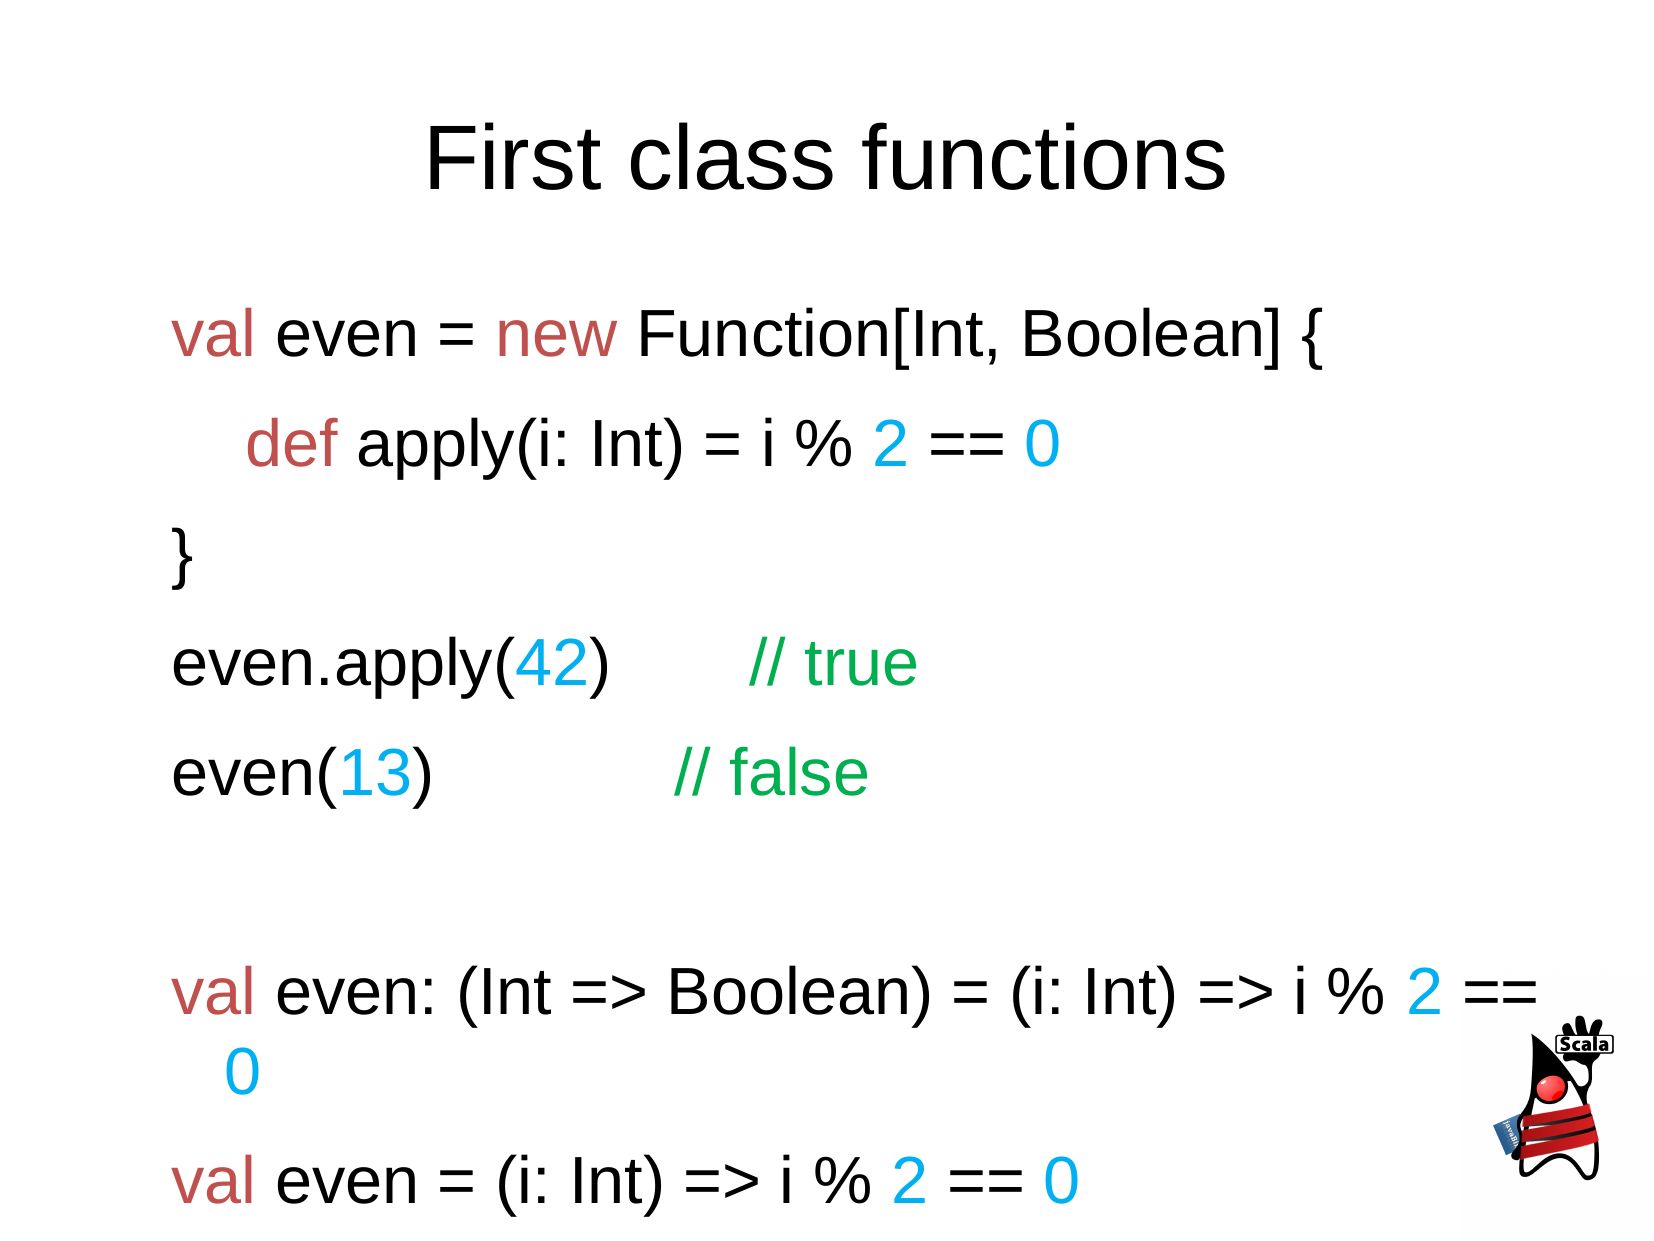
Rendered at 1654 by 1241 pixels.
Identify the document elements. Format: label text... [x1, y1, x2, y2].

title First class functions [82, 56, 1571, 250]
list val even = new Function[Int, Boolean] { def apply(i: Int) = i % 2 == 0 } even.apply(42) // true even(13) // false val even: (Int => Boolean) = (i: Int) => i % 2 == 0 val even = (i: Int) => i % 2 == 0 [82, 290, 1571, 1241]
